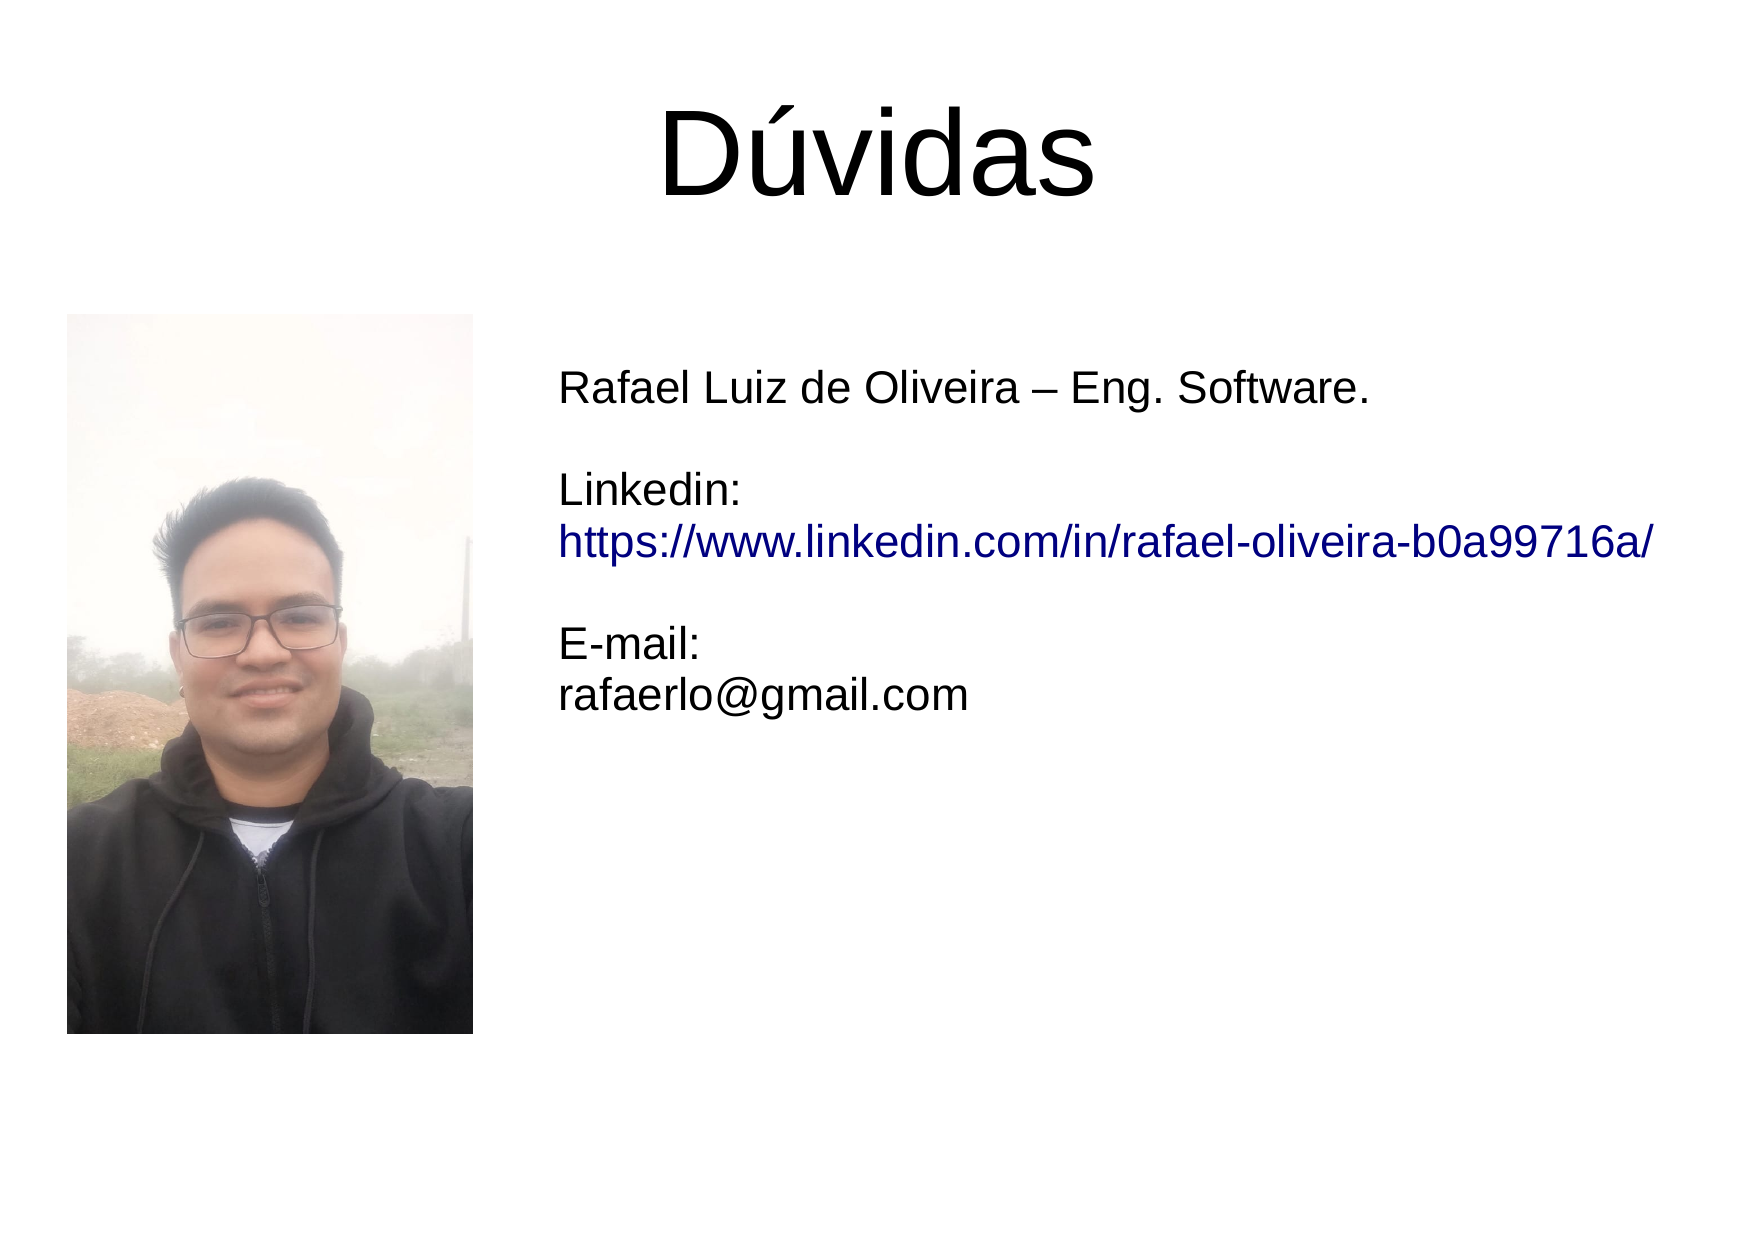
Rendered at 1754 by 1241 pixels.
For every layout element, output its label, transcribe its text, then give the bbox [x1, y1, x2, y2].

text_box Rafael Luiz de Oliveira – Eng. Software. Linkedin: https://www.linkedin.com/in/rafael-oliveira-b0a99716a/ E-mail: rafaerlo@gmail.com [543, 354, 1713, 945]
picture [67, 314, 473, 1034]
title Dúvidas [87, 49, 1667, 257]
